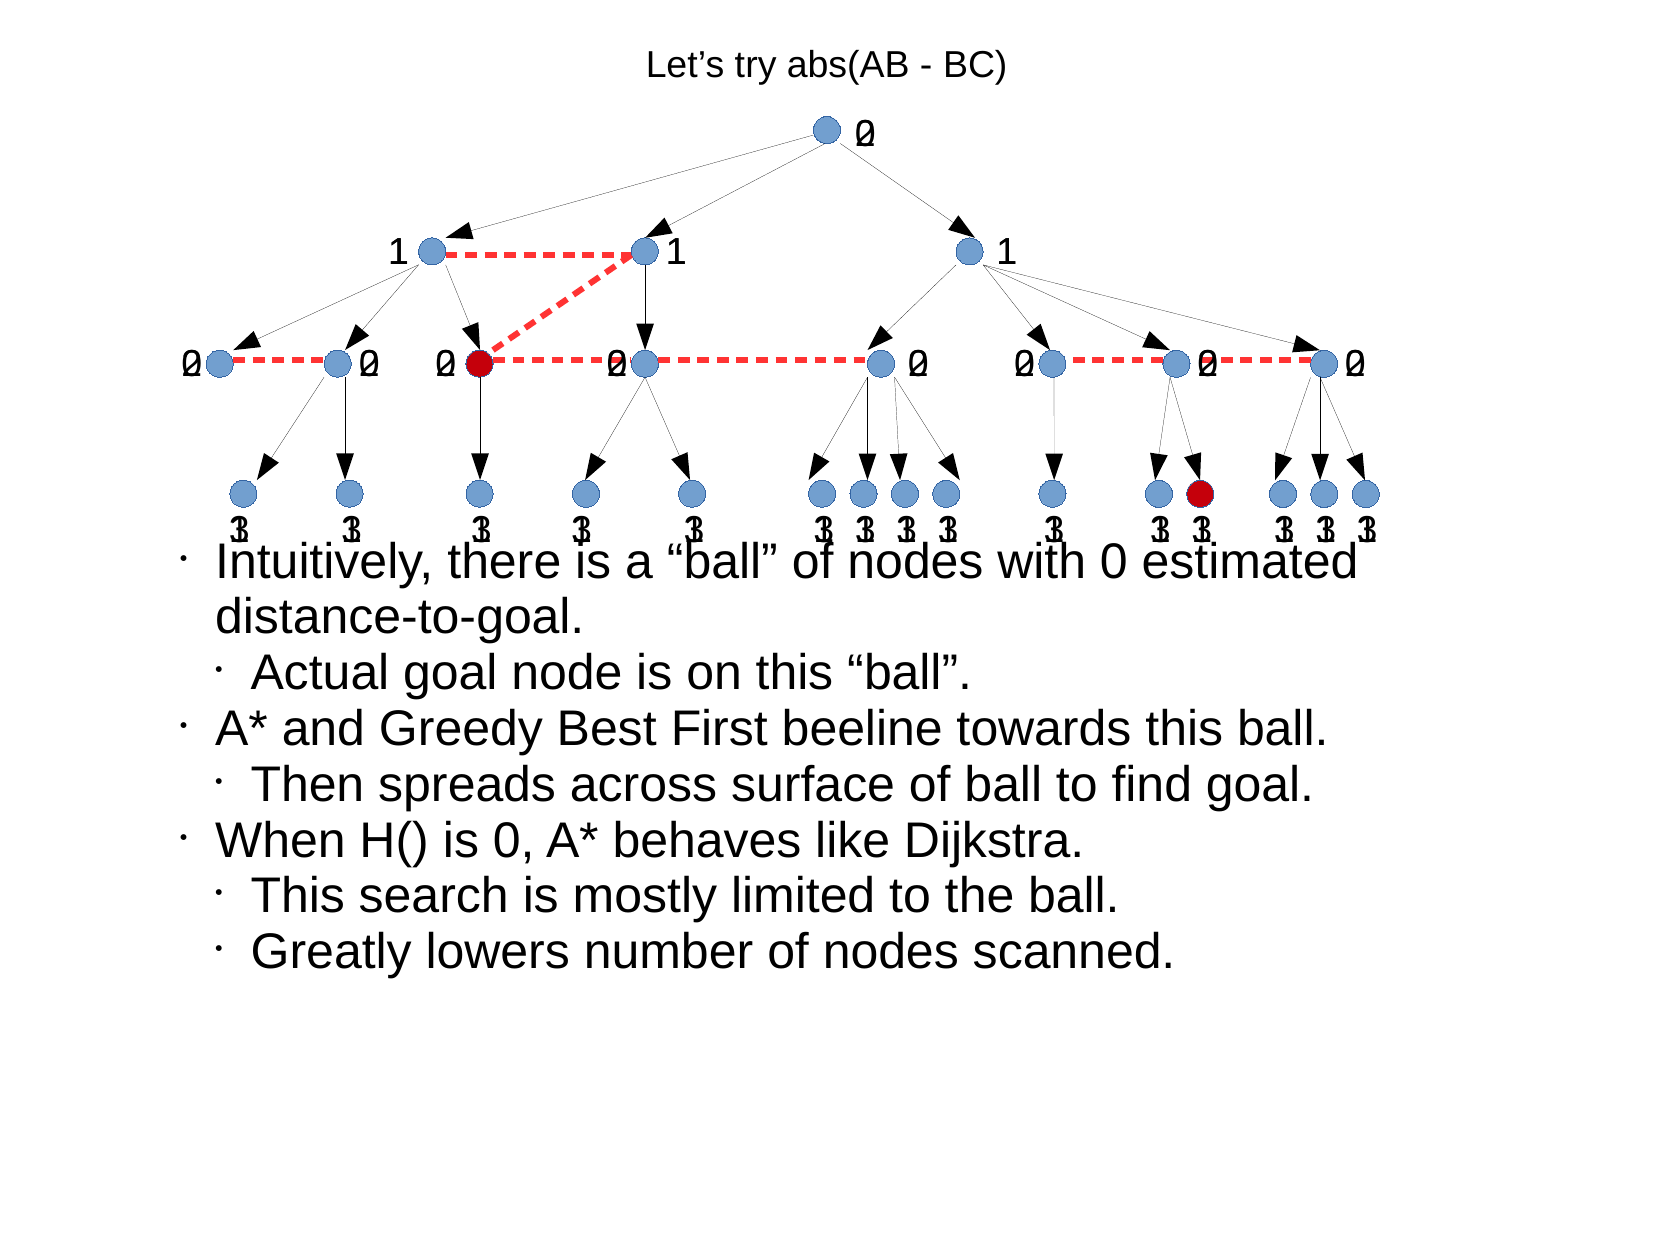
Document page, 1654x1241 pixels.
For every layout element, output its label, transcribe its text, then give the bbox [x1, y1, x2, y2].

text_box 1 [859, 500, 901, 525]
text_box [652, 352, 659, 376]
text_box [434, 238, 446, 265]
text_box [813, 116, 840, 144]
text_box 0 [1330, 335, 1391, 393]
text_box [1310, 480, 1338, 500]
text_box [1269, 480, 1297, 500]
text_box 1 [456, 500, 517, 525]
text_box [1162, 350, 1182, 378]
text_box [932, 480, 960, 500]
text_box [956, 237, 981, 265]
text_box [849, 480, 878, 500]
text_box 1 [668, 500, 729, 525]
text_box 1 [1361, 500, 1402, 525]
text_box 0 [1182, 335, 1243, 393]
text_box [1145, 480, 1173, 500]
text_box 1 [373, 223, 434, 280]
text_box [227, 352, 234, 376]
text_box [466, 480, 494, 500]
text_box 0 [166, 335, 227, 393]
text_box [678, 480, 706, 500]
text_box 0 [591, 335, 652, 393]
text_box [1060, 352, 1066, 375]
text_box 0 [893, 335, 954, 393]
text_box [631, 237, 651, 265]
text_box [336, 480, 364, 500]
text_box Intuitively, there is a “ball” of nodes with 0 estimated distance-to-goal. Actual goal node is on this “ball”. A* and Greedy Best First beeline towards this ball. Then spreads across surface of ball to find goal. When H() is 0, A* behaves like Dijkstra. This search is mostly limited to the ball. Greatly lowers number of nodes scanned. [165, 525, 1411, 987]
text_box [1038, 480, 1067, 500]
text_box 0 [999, 335, 1060, 393]
text_box Let’s try abs(AB - BC) [0, 15, 1654, 114]
text_box [1352, 480, 1380, 500]
text_box 1 [1320, 500, 1361, 525]
text_box [1310, 350, 1330, 378]
text_box [808, 480, 836, 500]
text_box 1 [214, 500, 275, 525]
text_box 1 [1135, 500, 1196, 525]
text_box [324, 350, 343, 378]
text_box 0 [420, 335, 481, 393]
text_box 1 [1196, 500, 1237, 525]
text_box 2 [840, 105, 901, 162]
text_box 1 [1259, 500, 1320, 525]
text_box [1186, 480, 1214, 500]
text_box [891, 480, 919, 500]
text_box 1 [798, 500, 859, 525]
text_box [229, 480, 257, 500]
text_box [867, 350, 893, 378]
text_box 1 [1028, 500, 1089, 525]
text_box 1 [901, 500, 942, 525]
text_box 1 [651, 223, 712, 280]
text_box 0 [343, 335, 404, 393]
text_box [572, 480, 600, 500]
text_box 1 [326, 500, 387, 525]
text_box 1 [942, 500, 983, 525]
text_box 1 [981, 223, 1042, 280]
text_box 1 [556, 500, 617, 525]
text_box [481, 350, 494, 377]
